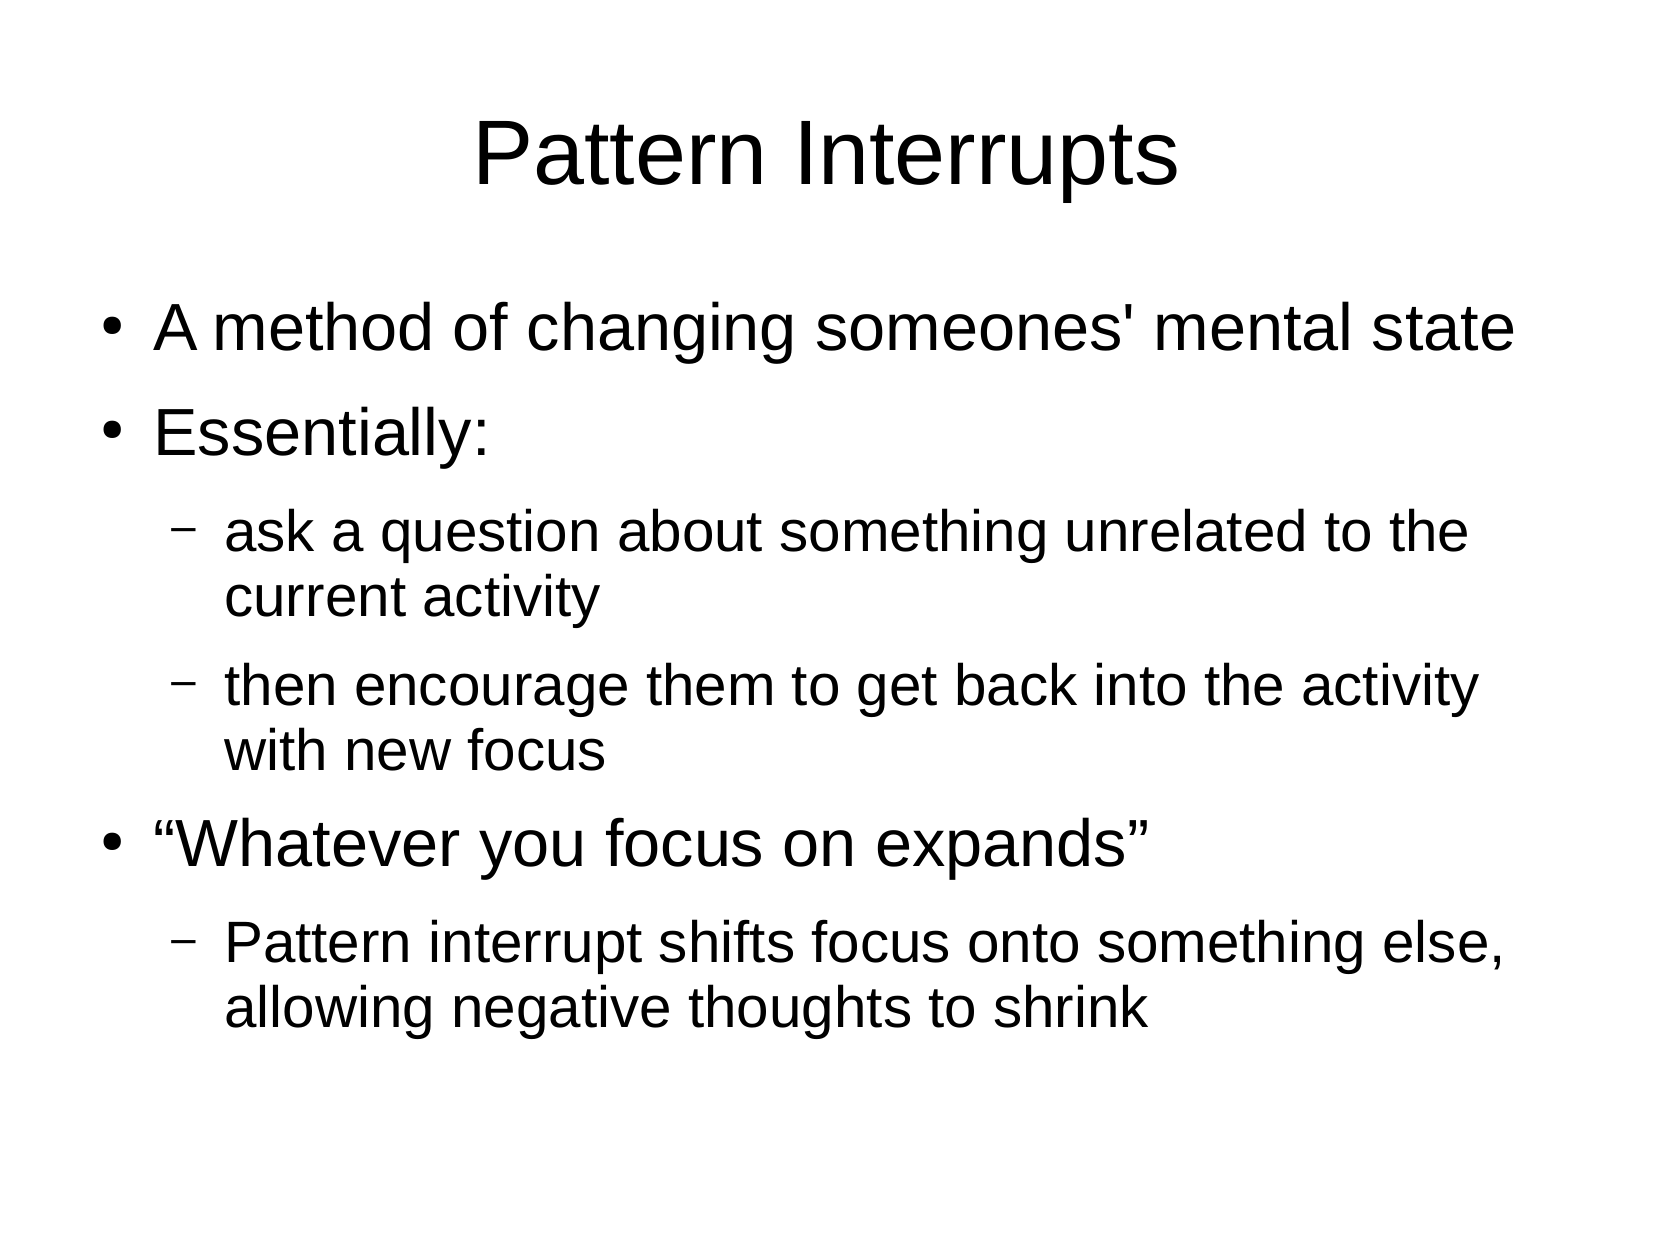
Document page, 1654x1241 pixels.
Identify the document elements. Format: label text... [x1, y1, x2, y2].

title Pattern Interrupts [82, 49, 1571, 257]
list A method of changing someones' mental state Essentially: ask a question about something unrelated to the current activity then encourage them to get back into the activity with new focus “Whatever you focus on expands” Pattern interrupt shifts focus onto something else, allowing negative thoughts to shrink [82, 290, 1571, 1109]
